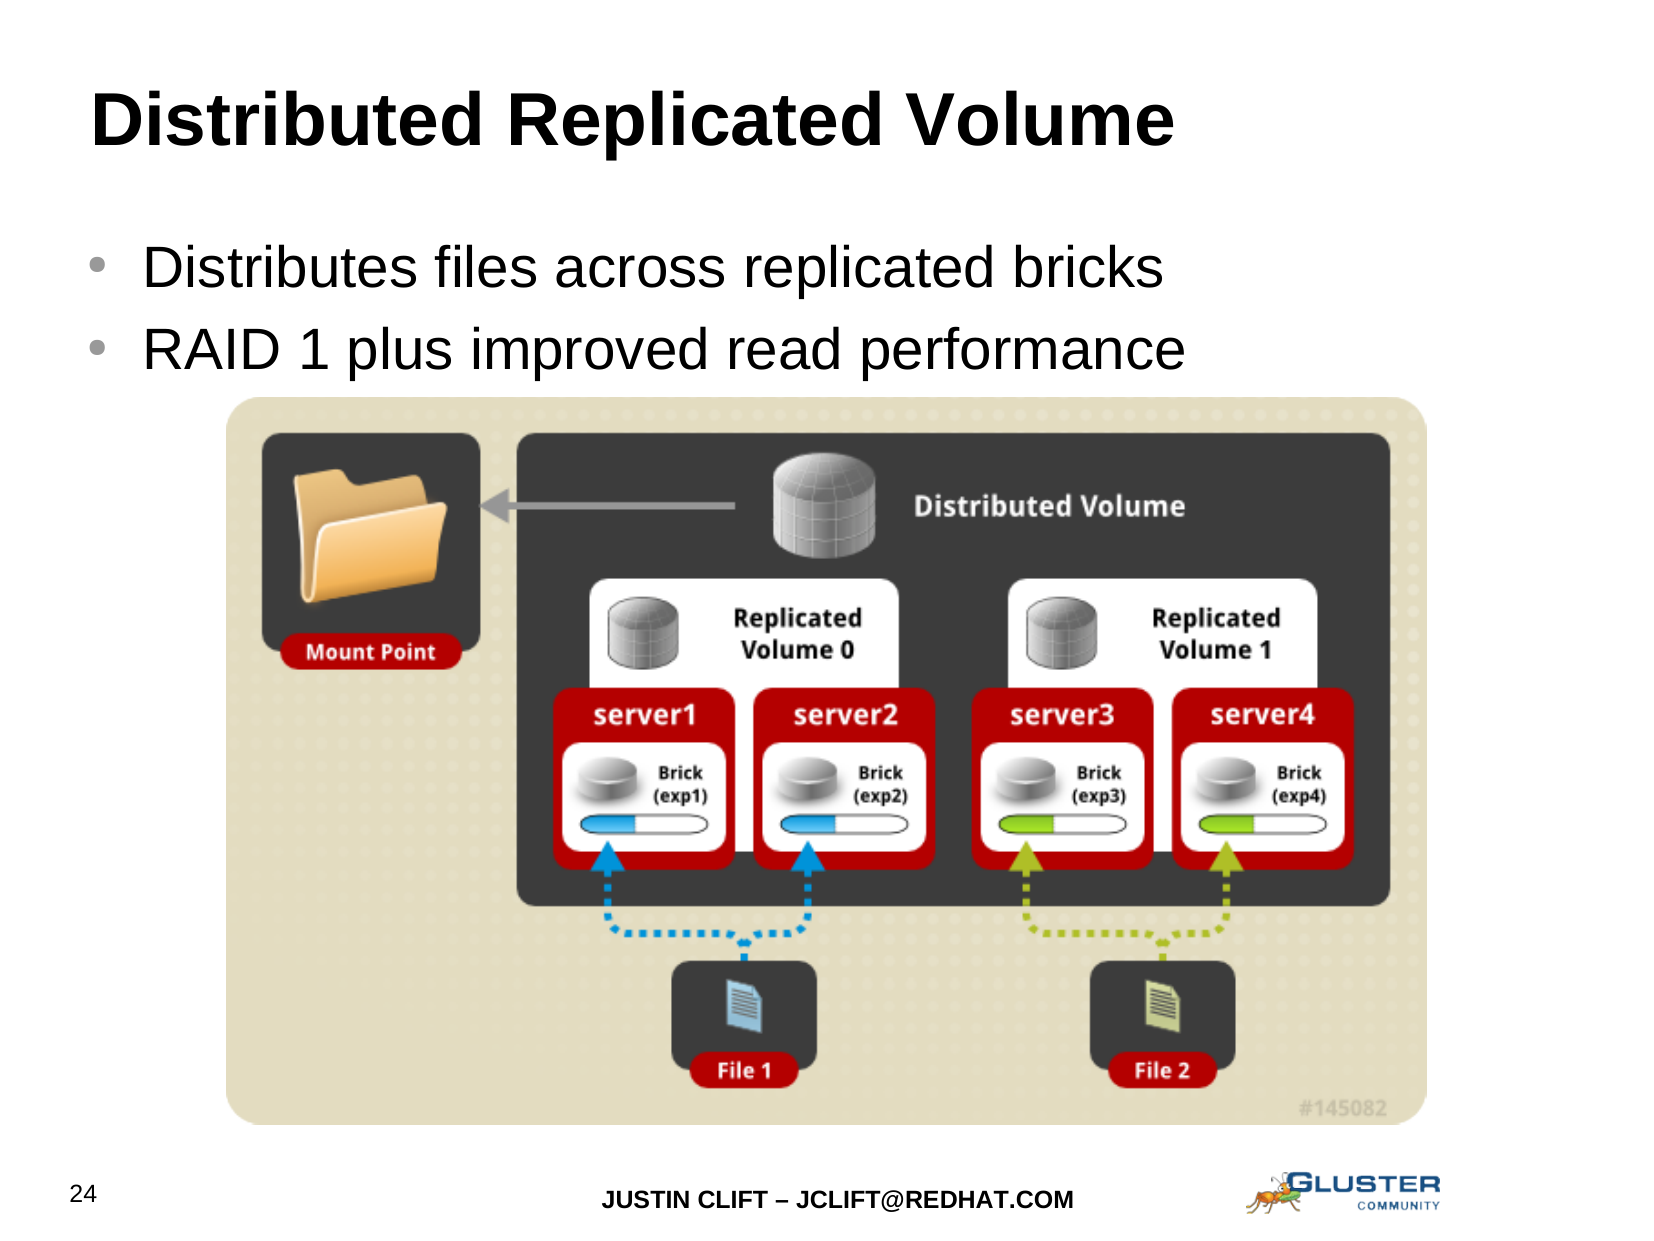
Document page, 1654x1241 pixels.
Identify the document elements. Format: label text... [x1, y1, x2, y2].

picture [1246, 1170, 1440, 1215]
list Distributes files across replicated bricks RAID 1 plus improved read performance [86, 232, 1576, 1111]
title Distributed Replicated Volume [90, 15, 1579, 223]
picture [226, 397, 1427, 1126]
